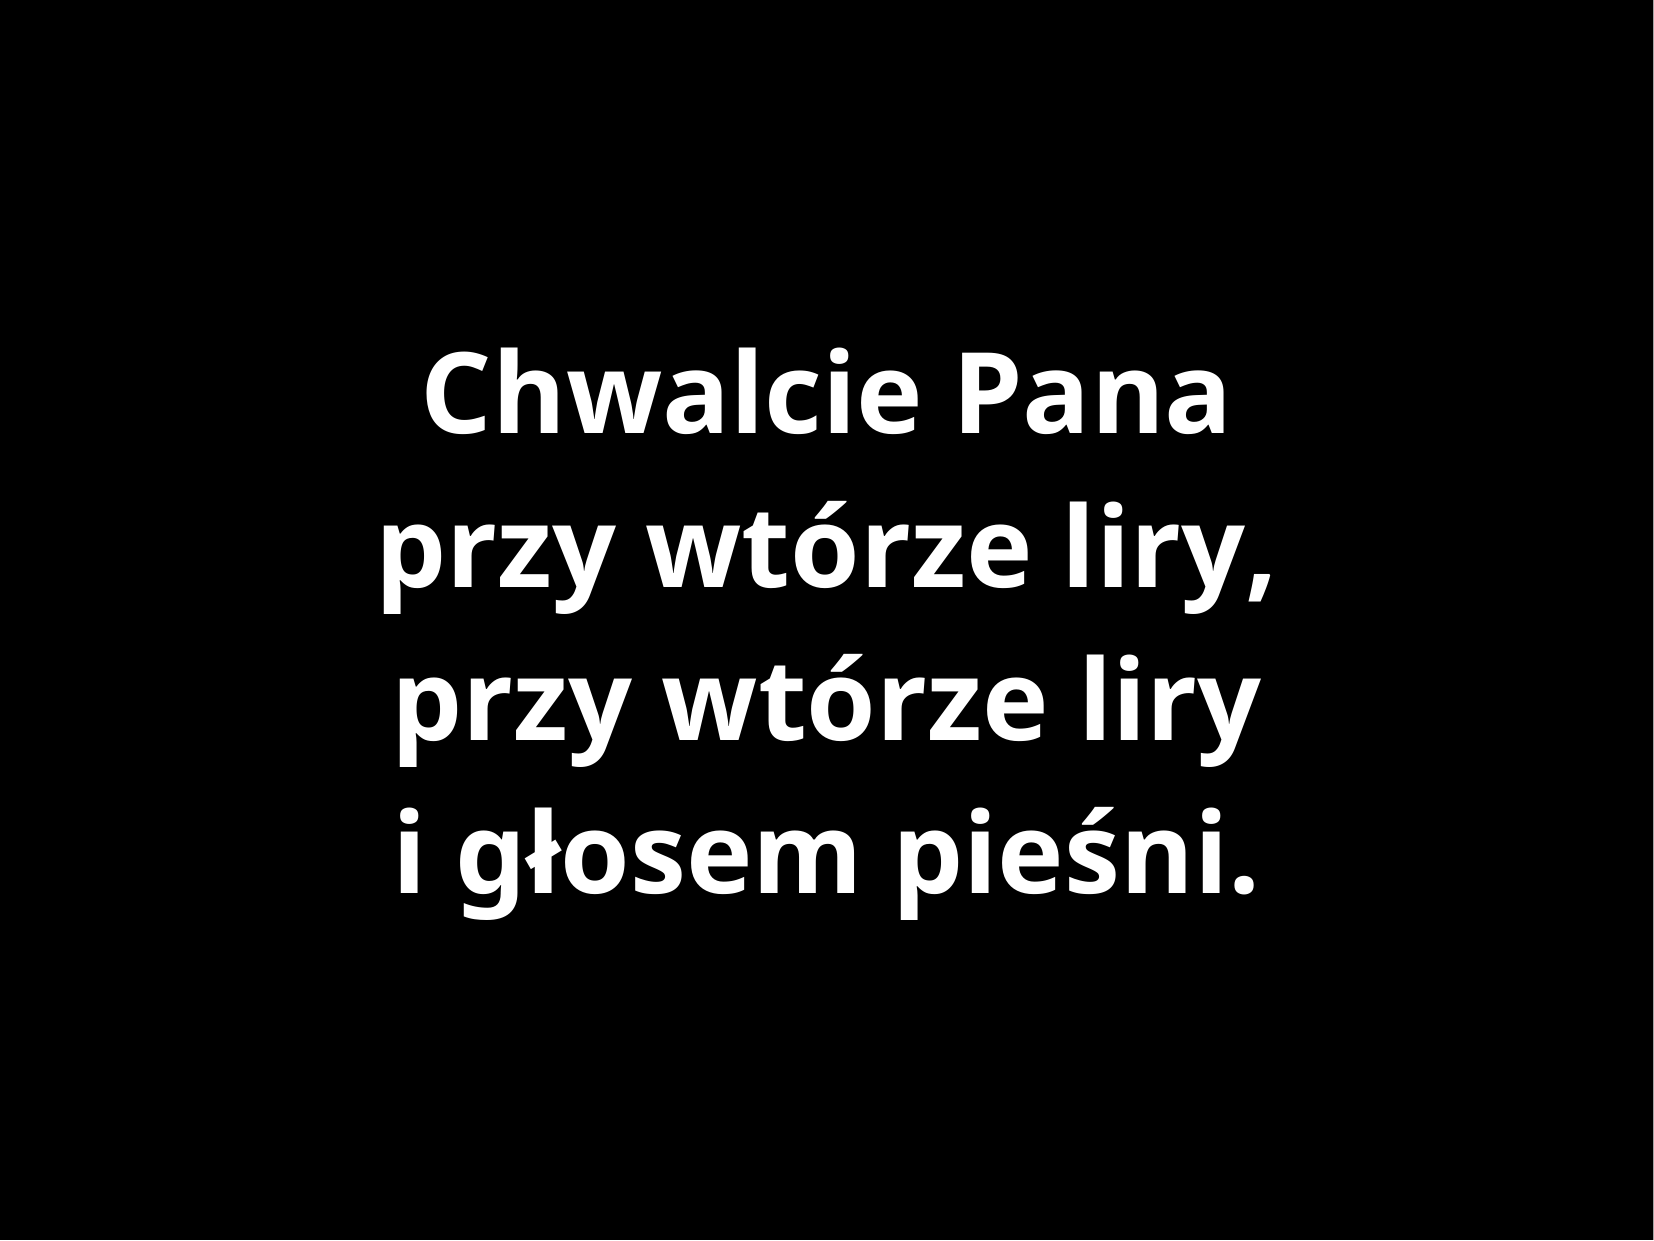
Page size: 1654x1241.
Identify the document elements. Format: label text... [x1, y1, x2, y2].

title Chwalcie Pana przy wtórze liry, przy wtórze liry i głosem pieśni. [0, 0, 1654, 1241]
